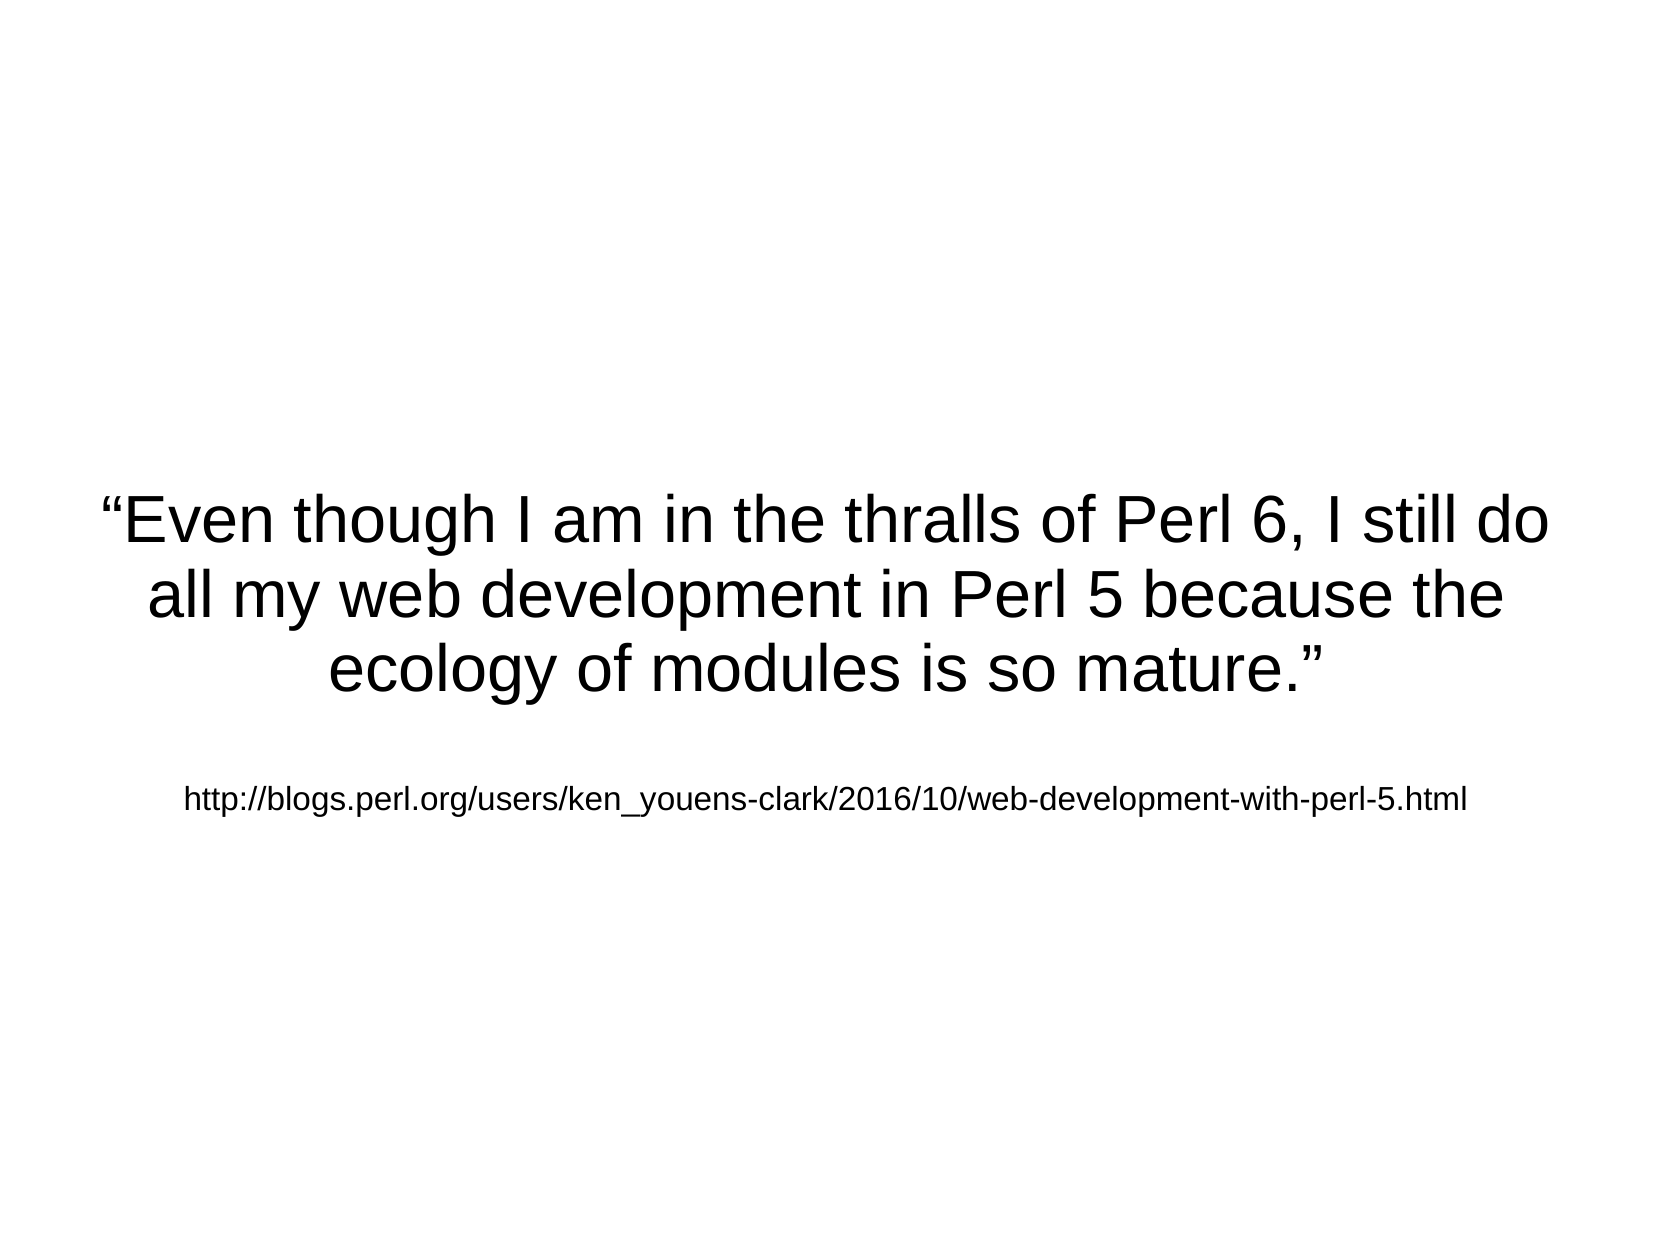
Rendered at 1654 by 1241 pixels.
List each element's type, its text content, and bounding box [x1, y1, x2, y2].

subtitle “Even though I am in the thralls of Perl 6, I still do all my web development in Perl 5 because the ecology of modules is so mature.” http://blogs.perl.org/users/ken_youens-clark/2016/10/web-development-with-perl-5.html [82, 290, 1571, 1010]
